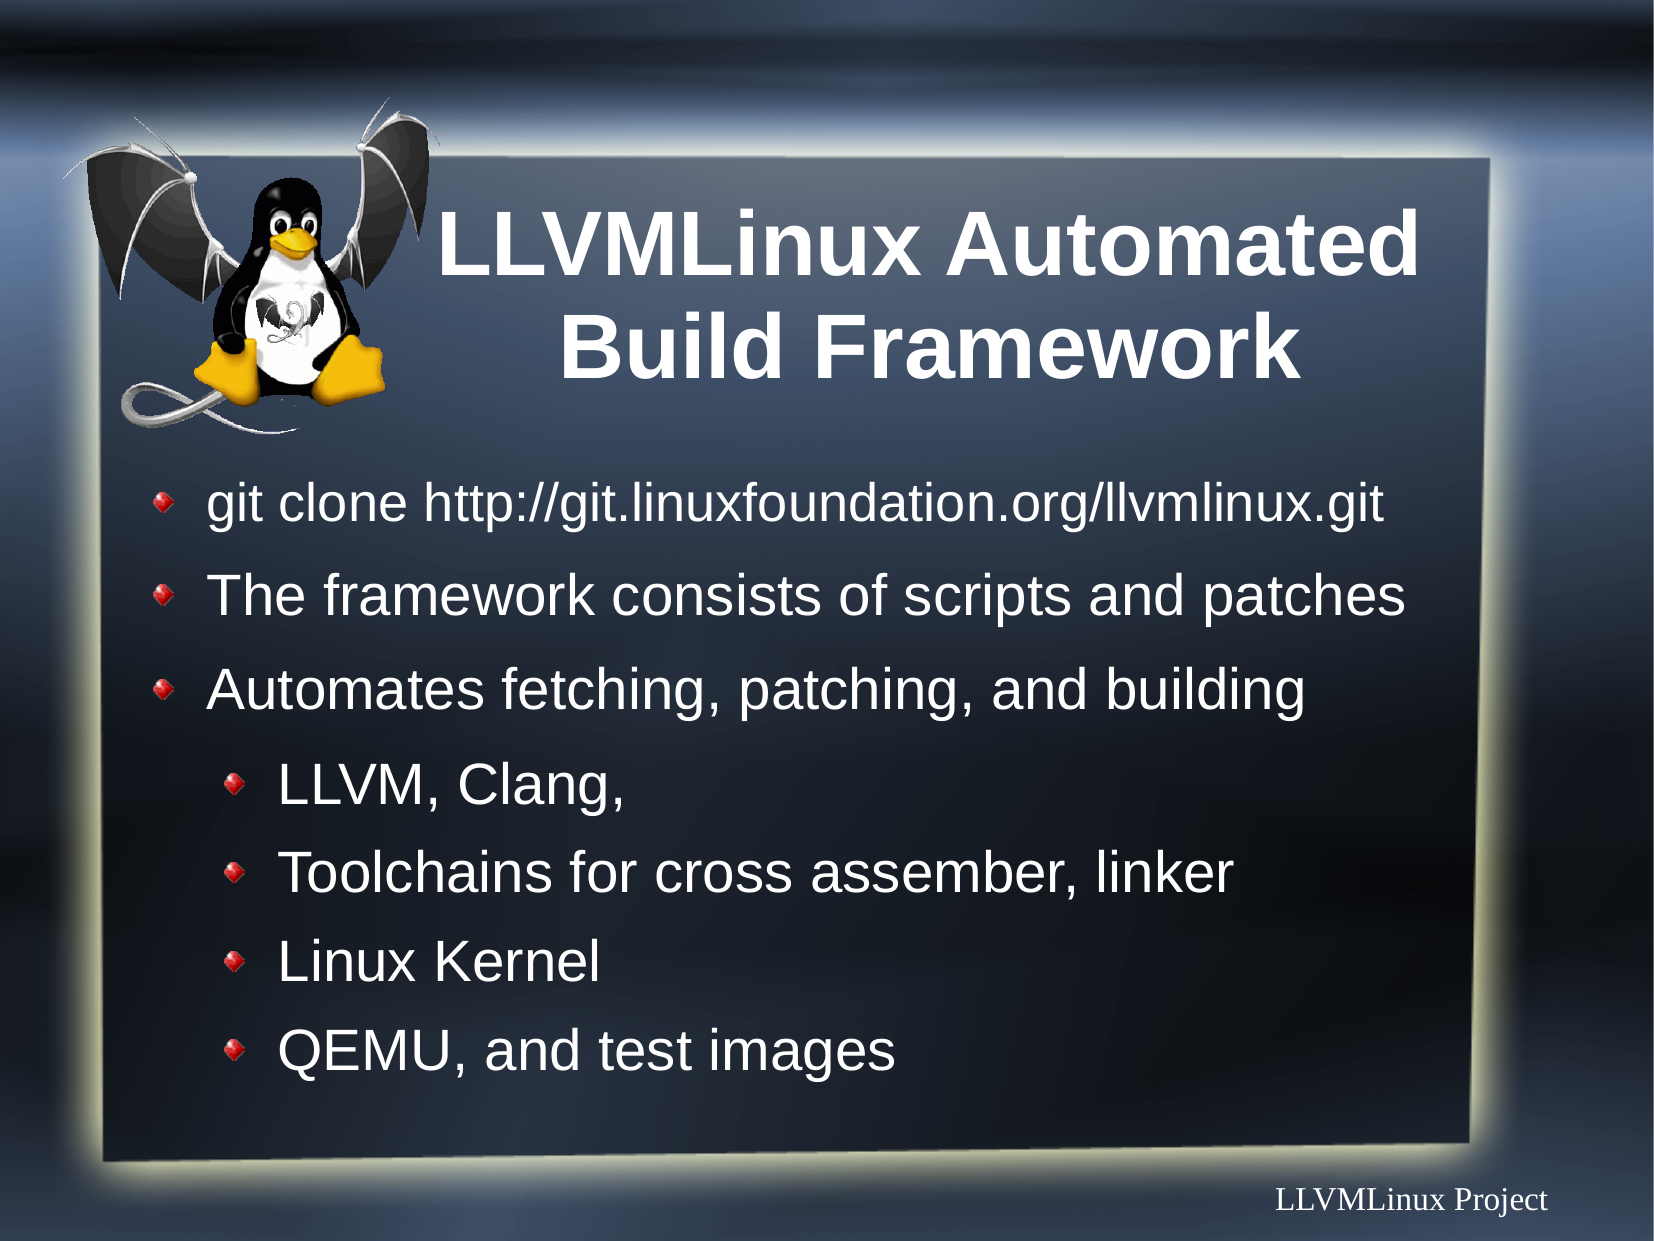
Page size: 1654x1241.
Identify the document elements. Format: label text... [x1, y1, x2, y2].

title LLVMLinux Automated Build Framework [443, 177, 1477, 414]
list git clone http://git.linuxfoundation.org/llvmlinux.git The framework consists of scripts and patches Automates fetching, patching, and building LLVM, Clang, Toolchains for cross assember, linker Linux Kernel QEMU, and test images [135, 472, 1447, 1152]
picture [0, 0, 1654, 1241]
